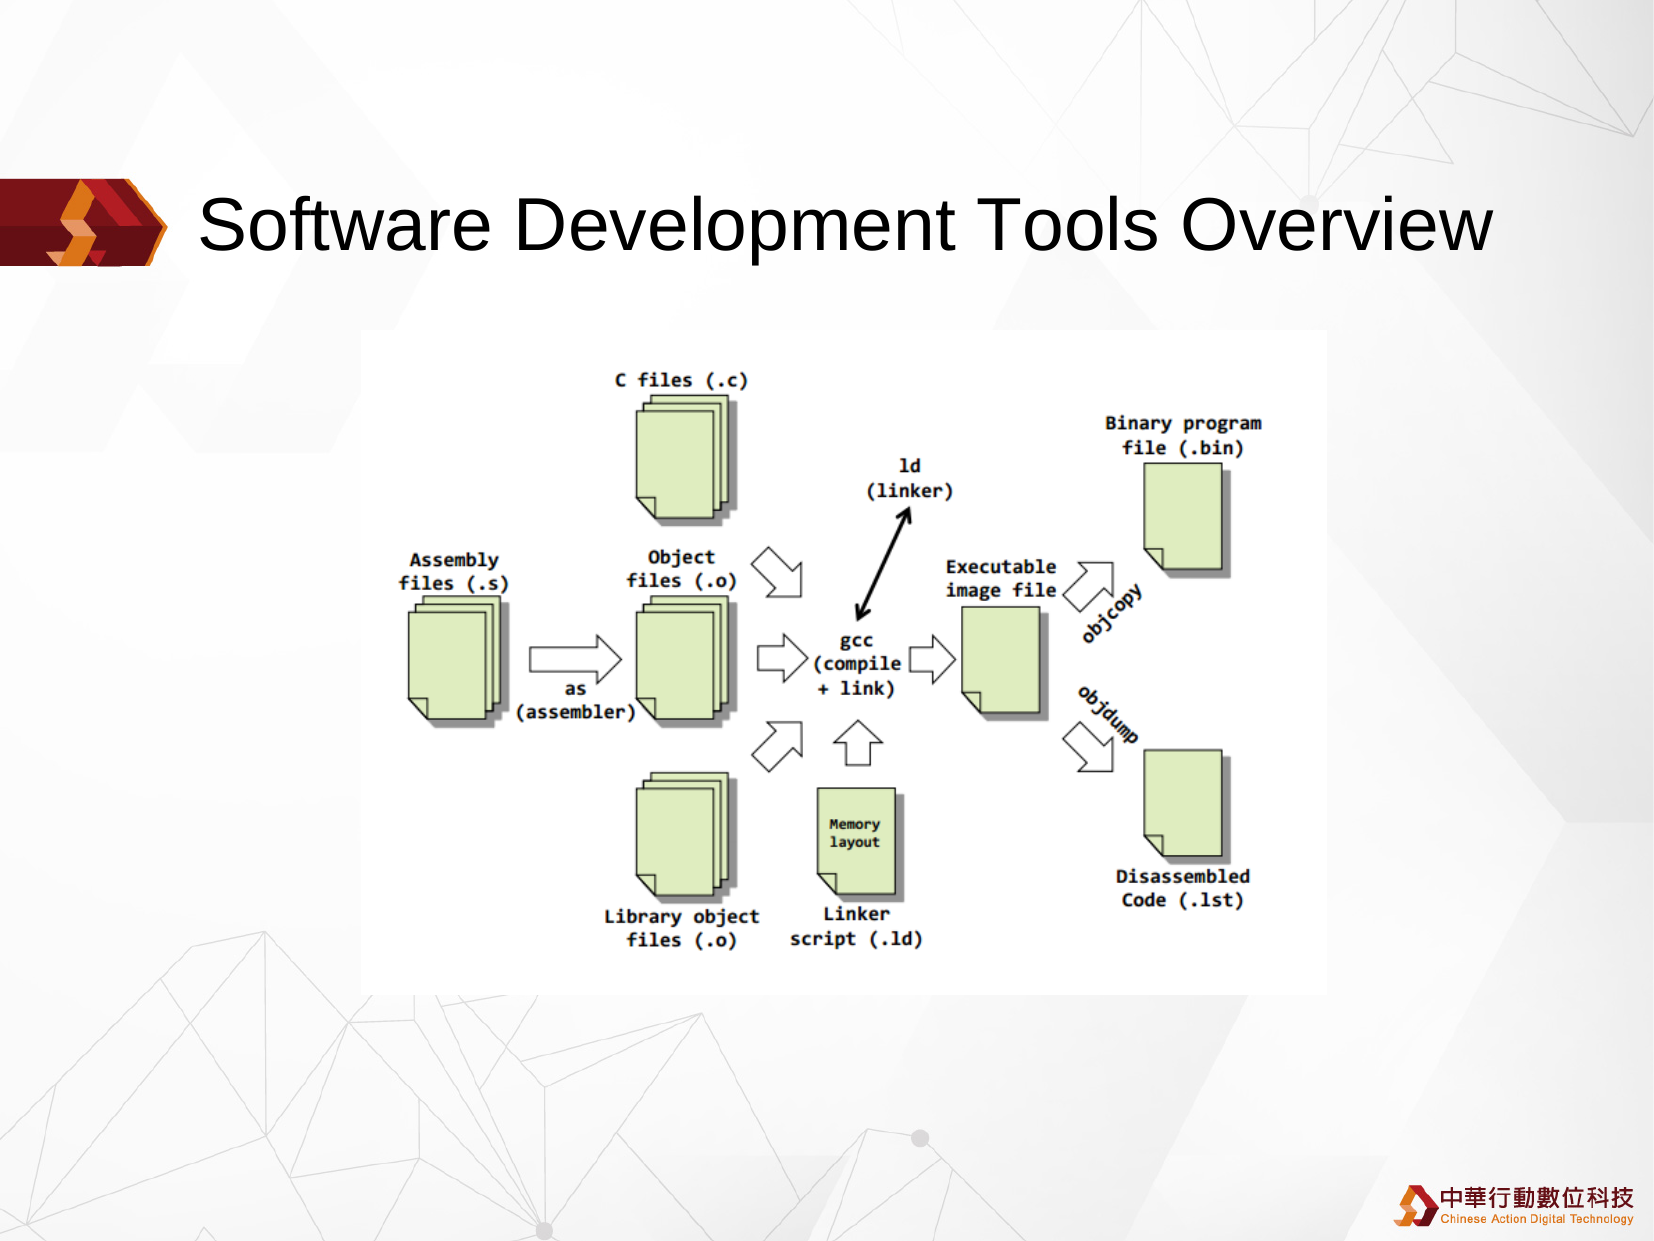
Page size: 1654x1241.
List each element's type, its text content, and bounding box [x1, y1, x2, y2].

picture [0, 0, 1654, 1241]
title Software Development Tools Overview [152, 128, 1540, 322]
